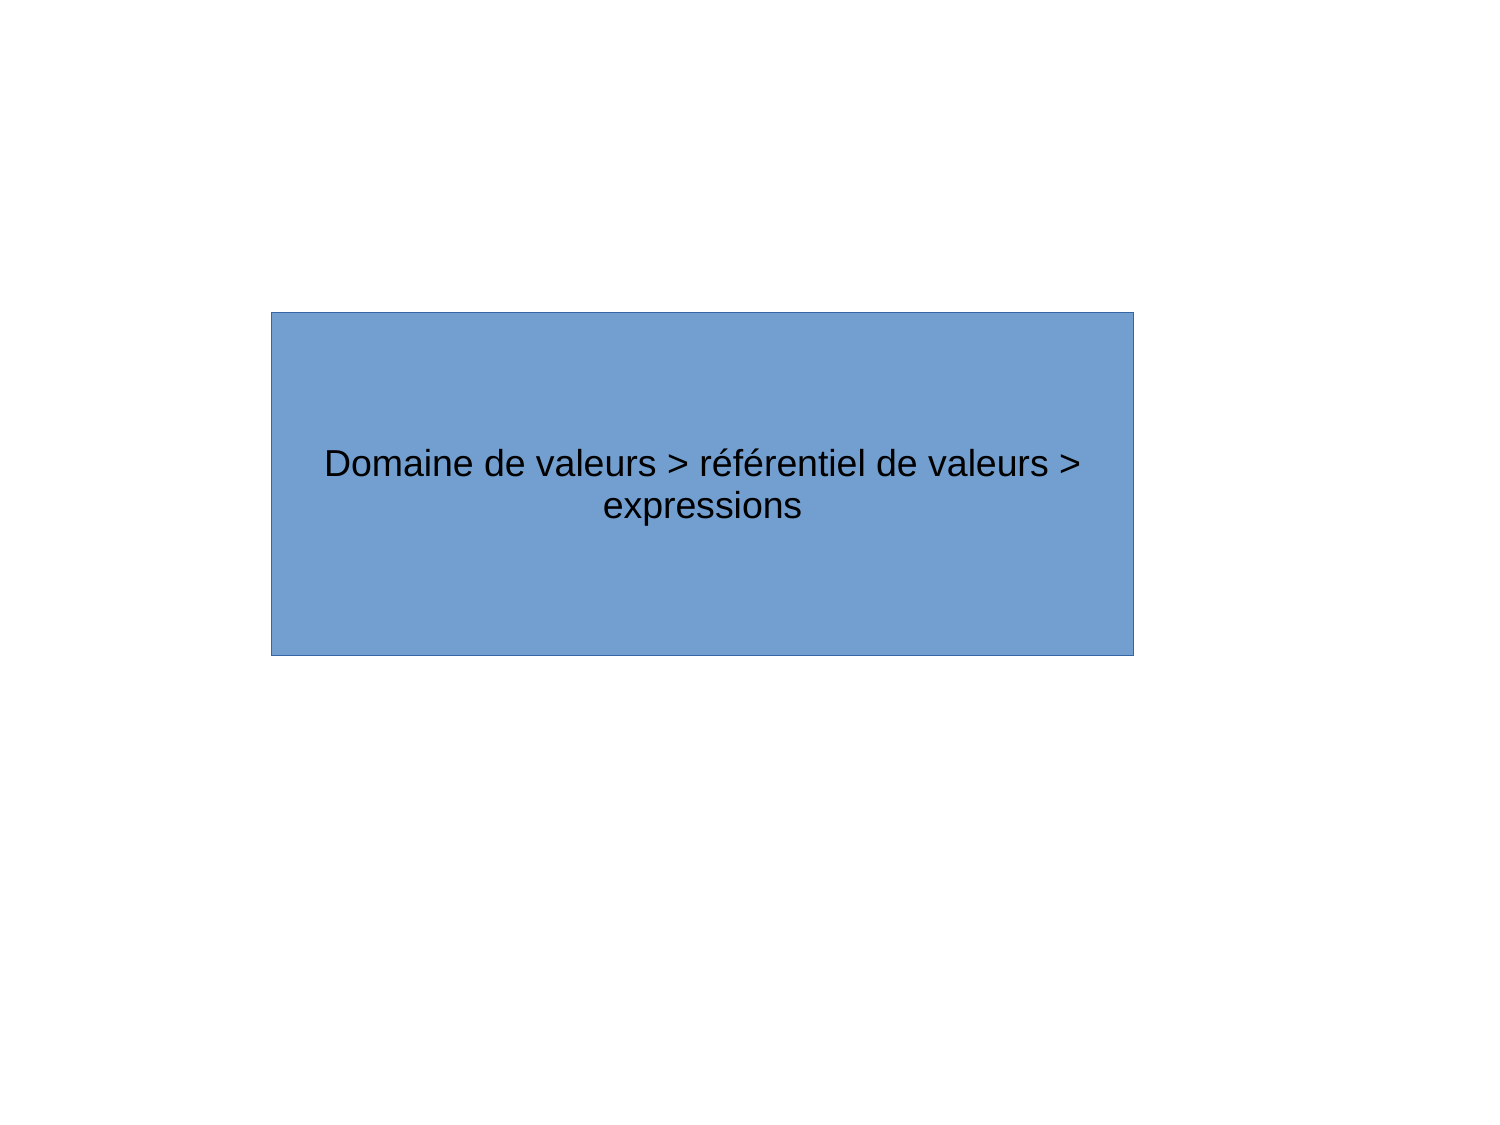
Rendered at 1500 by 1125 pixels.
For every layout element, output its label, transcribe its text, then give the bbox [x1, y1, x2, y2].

text_box Domaine de valeurs > référentiel de valeurs > expressions [271, 312, 1134, 656]
